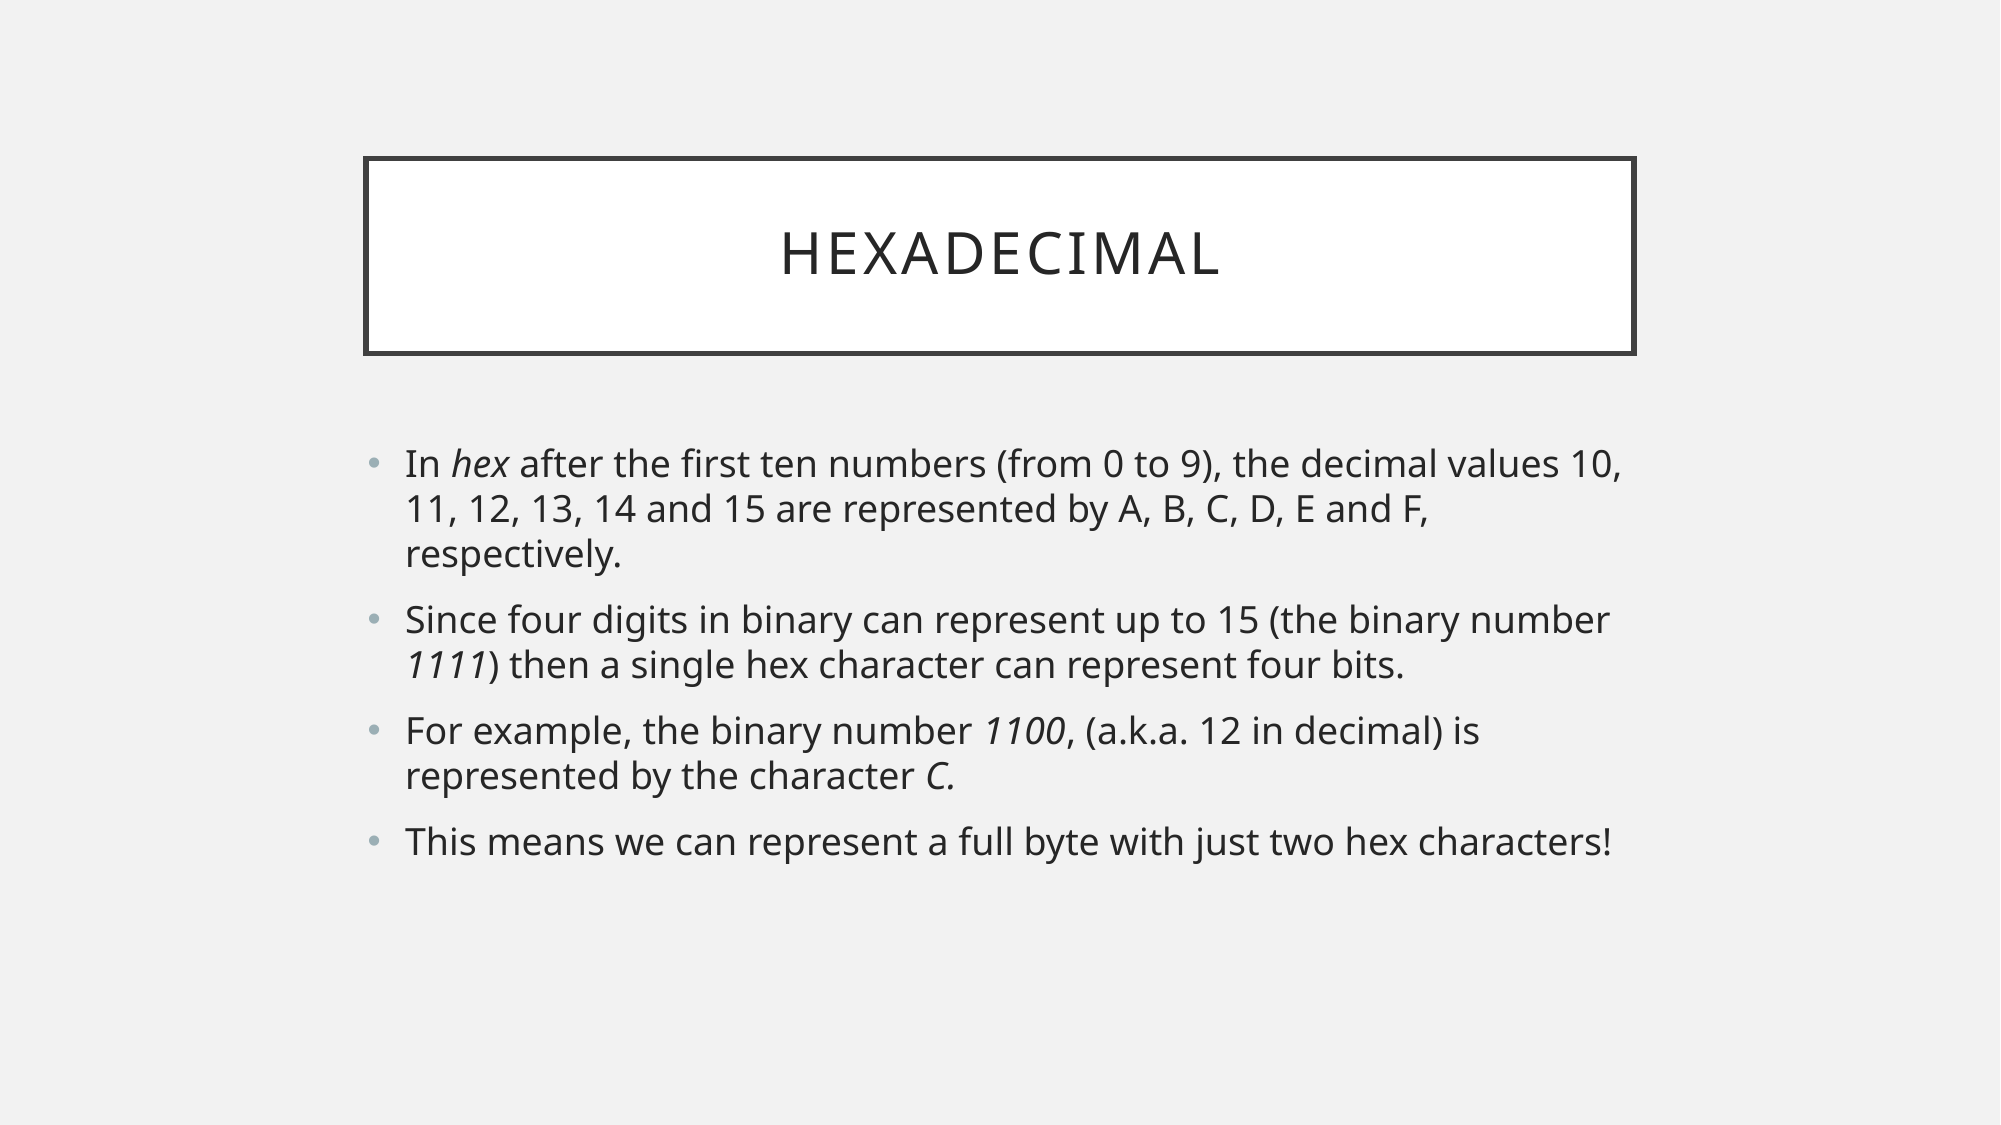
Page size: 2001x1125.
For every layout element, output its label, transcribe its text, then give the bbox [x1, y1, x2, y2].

list In hex after the first ten numbers (from 0 to 9), the decimal values 10, 11, 12, 13, 14 and 15 are represented by A, B, C, D, E and F, respectively. Since four digits in binary can represent up to 15 (the binary number 1111) then a single hex character can represent four bits. For example, the binary number 1100, (a.k.a. 12 in decimal) is represented by the character C. This means we can represent a full byte with just two hex characters! [352, 432, 1648, 942]
title Hexadecimal [366, 158, 1634, 354]
